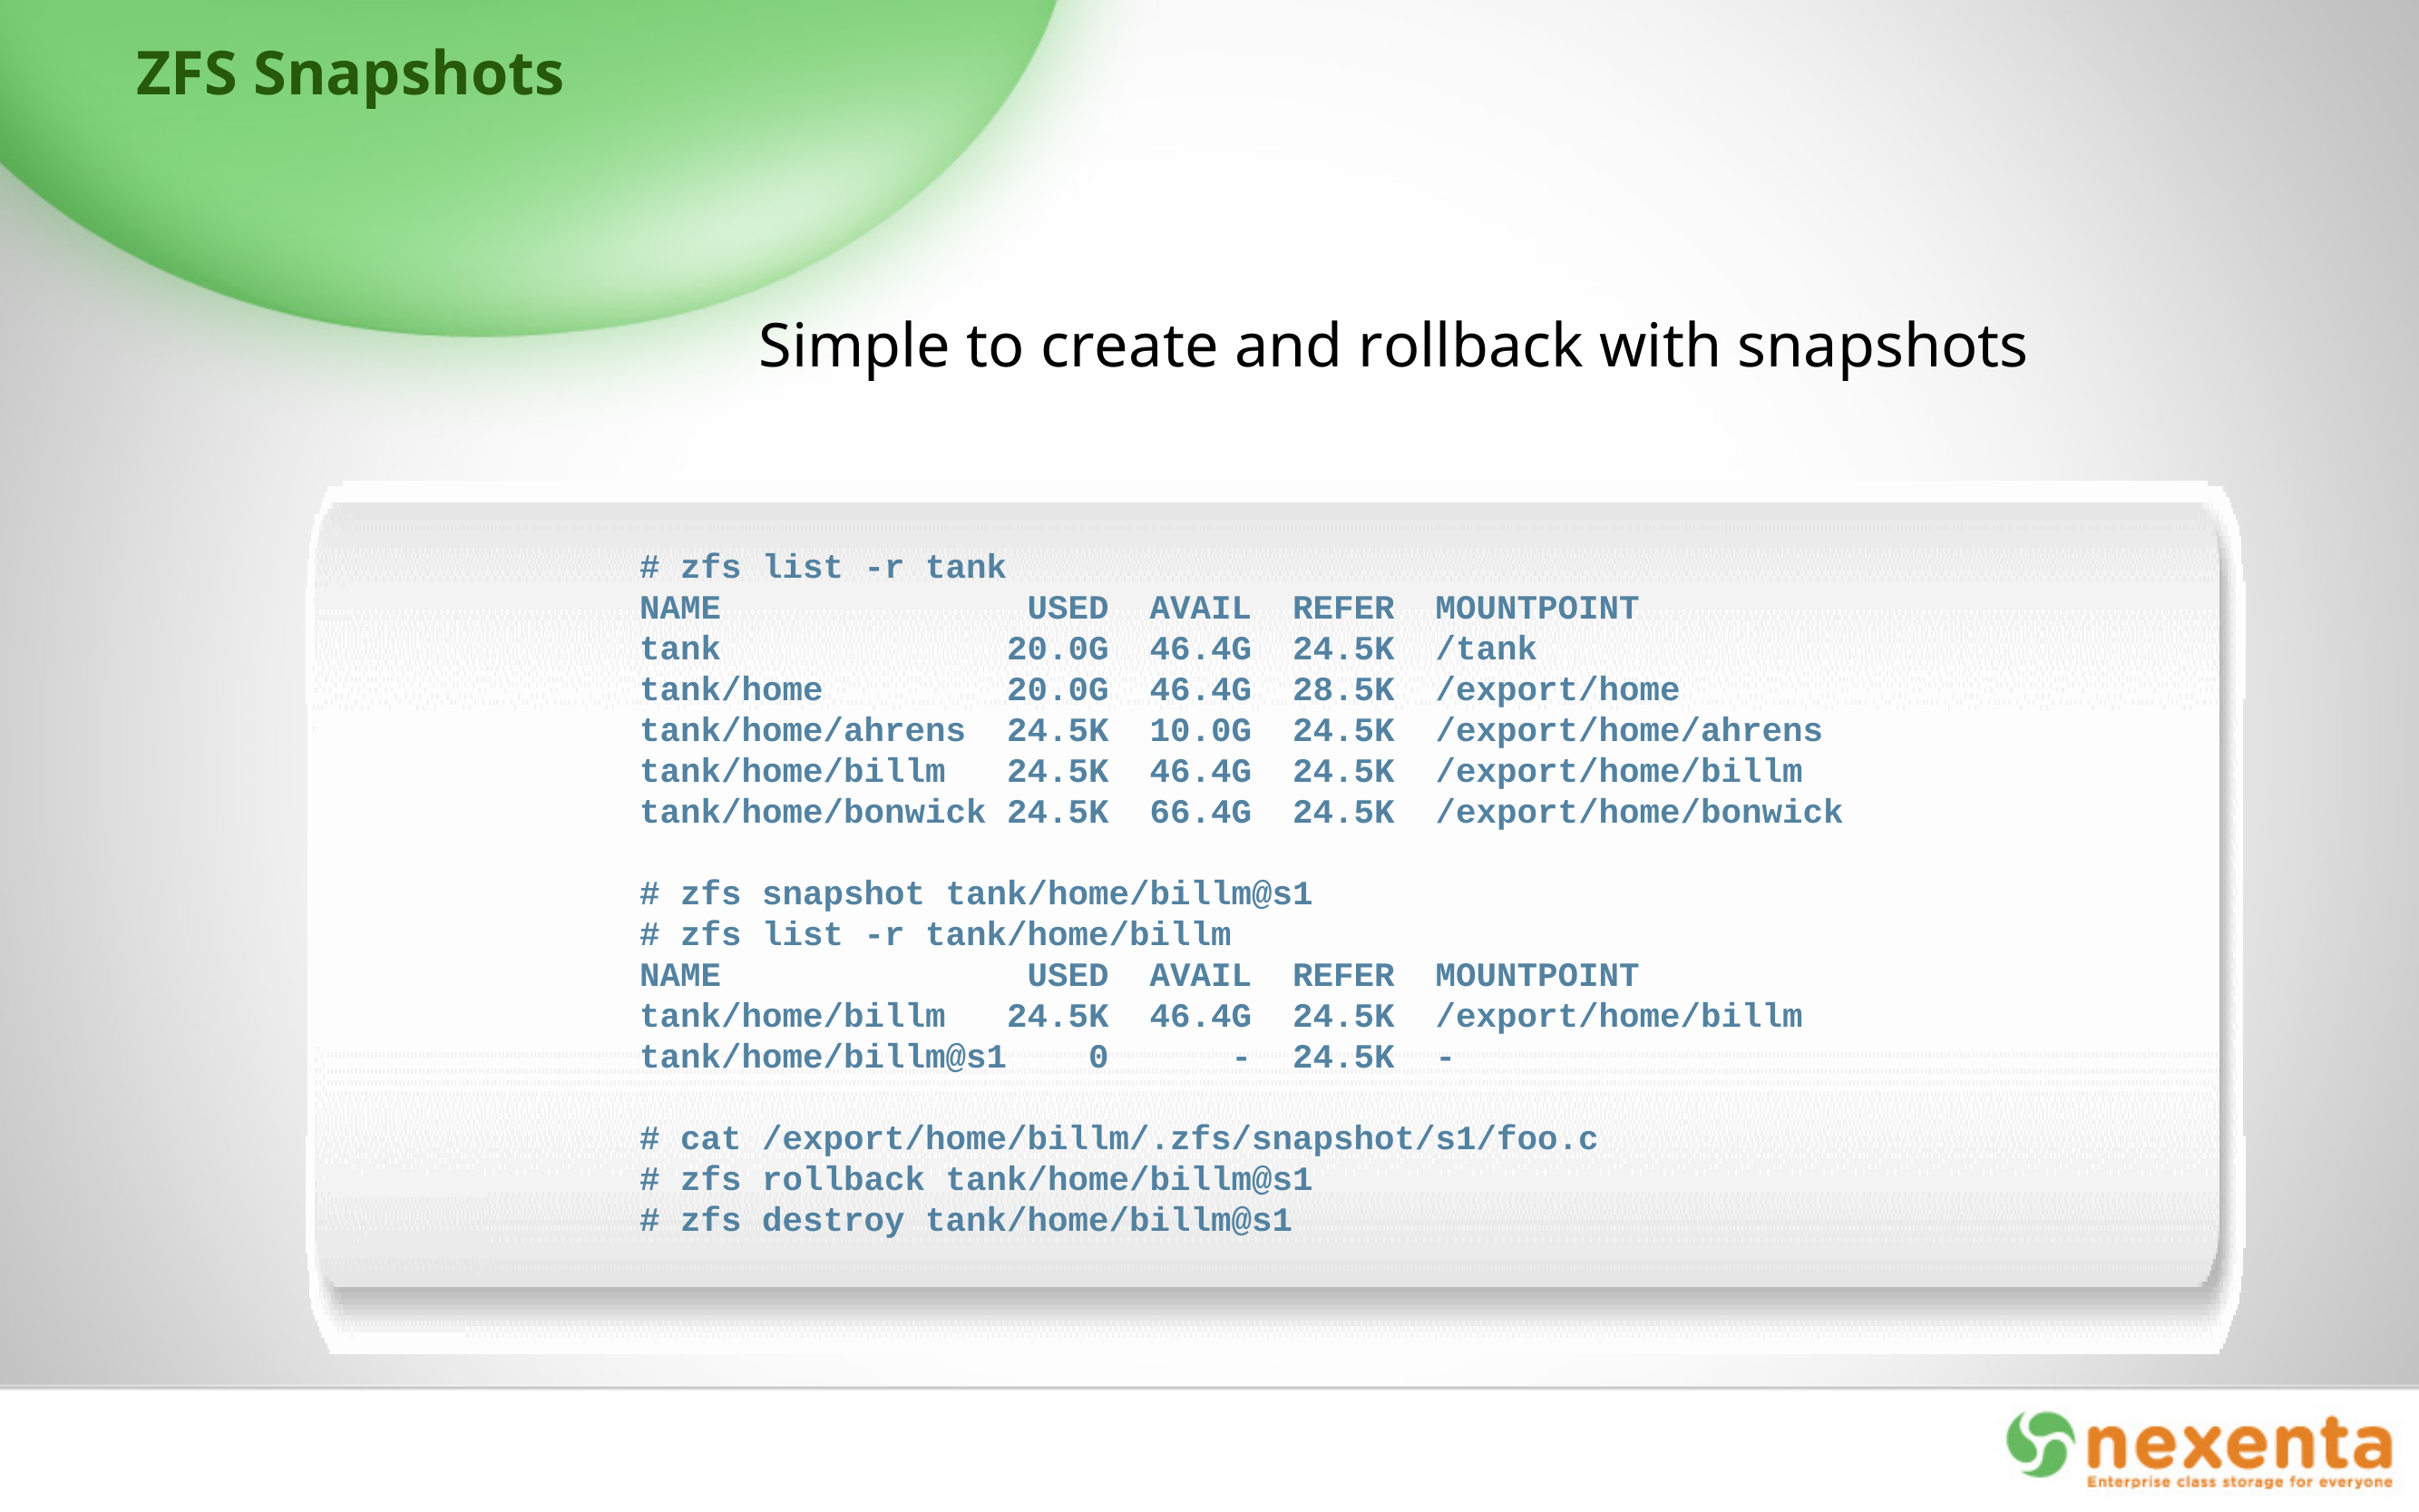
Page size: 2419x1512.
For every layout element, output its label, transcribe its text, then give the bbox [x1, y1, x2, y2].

picture [0, 0, 2419, 1512]
text_box Simple to create and rollback with snapshots [612, 306, 2178, 406]
text_box # zfs list -r tank NAME USED AVAIL REFER MOUNTPOINT tank 20.0G 46.4G 24.5K /tank tank/home 20.0G 46.4G 28.5K /export/home tank/home/ahrens 24.5K 10.0G 24.5K /export/home/ahrens tank/home/billm 24.5K 46.4G 24.5K /export/home/billm tank/home/bonwick 24.5K 66.4G 24.5K /export/home/bonwick # zfs snapshot tank/home/billm@s1 # zfs list -r tank/home/billm NAME USED AVAIL REFER MOUNTPOINT tank/home/billm 24.5K 46.4G 24.5K /export/home/billm tank/home/billm@s1 0 - 24.5K - # cat /export/home/billm/.zfs/snapshot/s1/foo.c # zfs rollback tank/home/billm@s1 # zfs destroy tank/home/billm@s1 [639, 544, 1871, 1307]
text_box ZFS Snapshots [135, 34, 978, 219]
